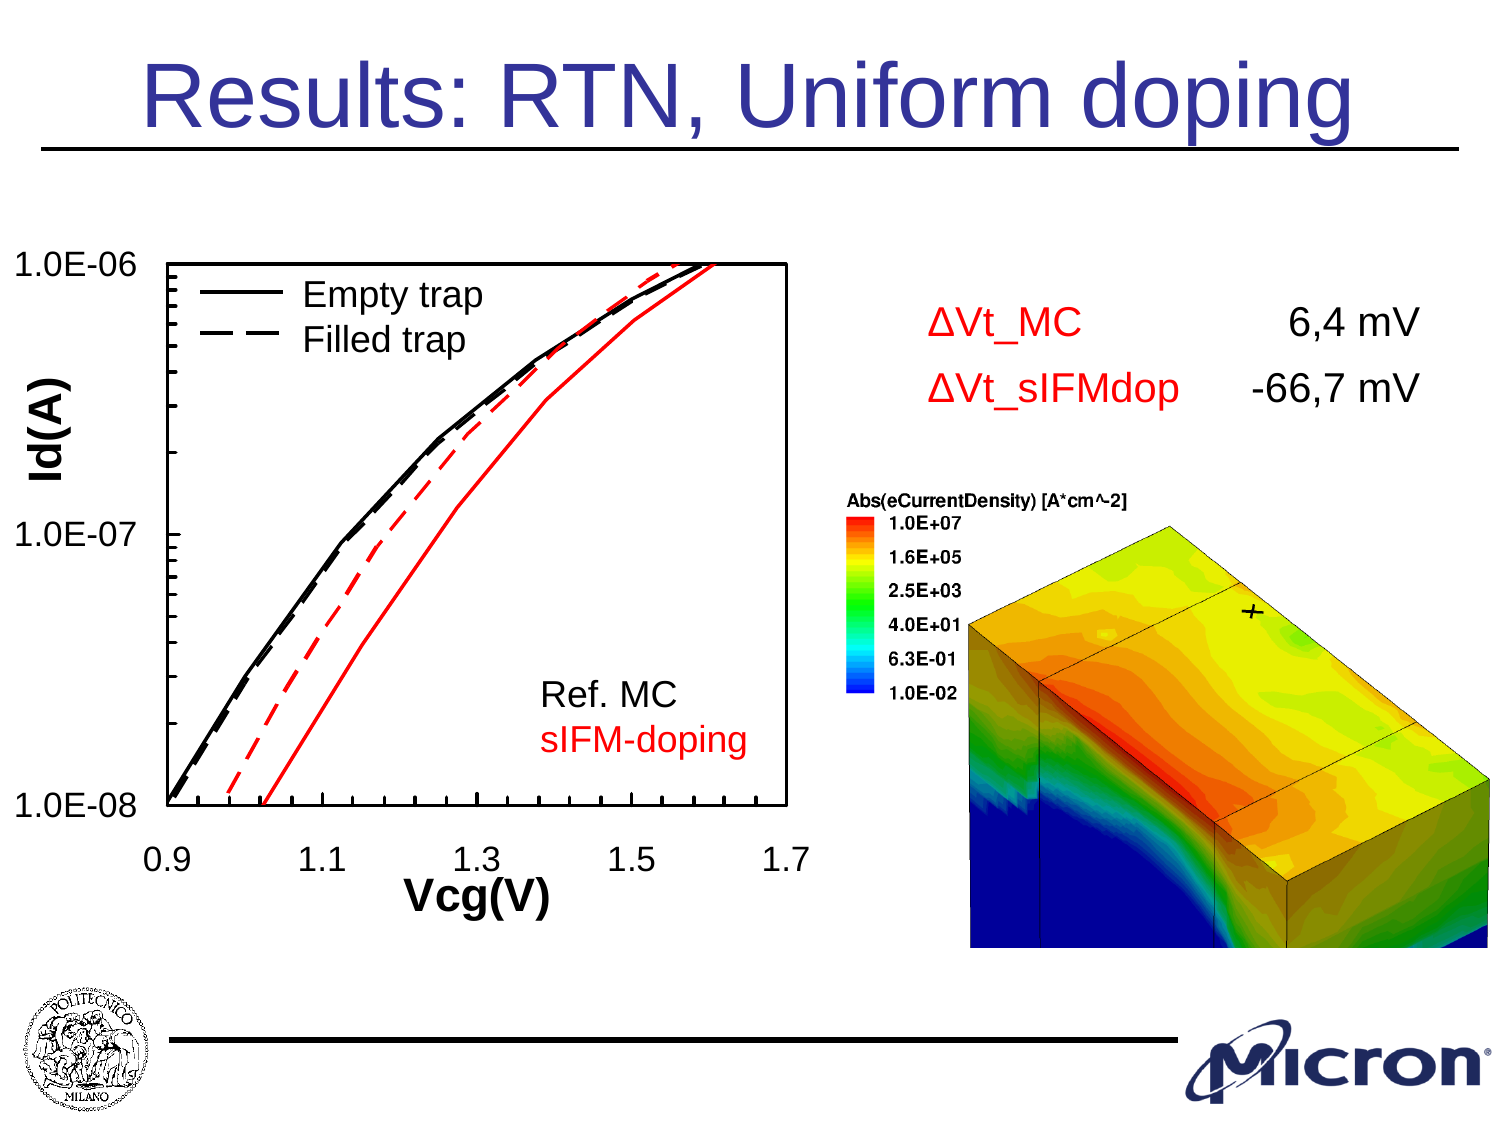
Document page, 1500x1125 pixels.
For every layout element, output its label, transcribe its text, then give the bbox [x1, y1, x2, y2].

picture [0, 212, 826, 943]
table_cell ΔVt_sIFMdop [913, 353, 1219, 418]
text_box Ref. MC sIFM-doping [525, 662, 764, 768]
picture [1178, 1012, 1500, 1110]
title Results: RTN, Uniform doping [74, 28, 1424, 154]
table_header ΔVt_MC [913, 287, 1219, 353]
text_box Empty trap Filled trap [287, 262, 499, 368]
picture [829, 474, 1500, 948]
table_header 6,4 mV [1219, 287, 1435, 353]
table_cell -66,7 mV [1219, 353, 1435, 418]
picture [12, 968, 163, 1125]
